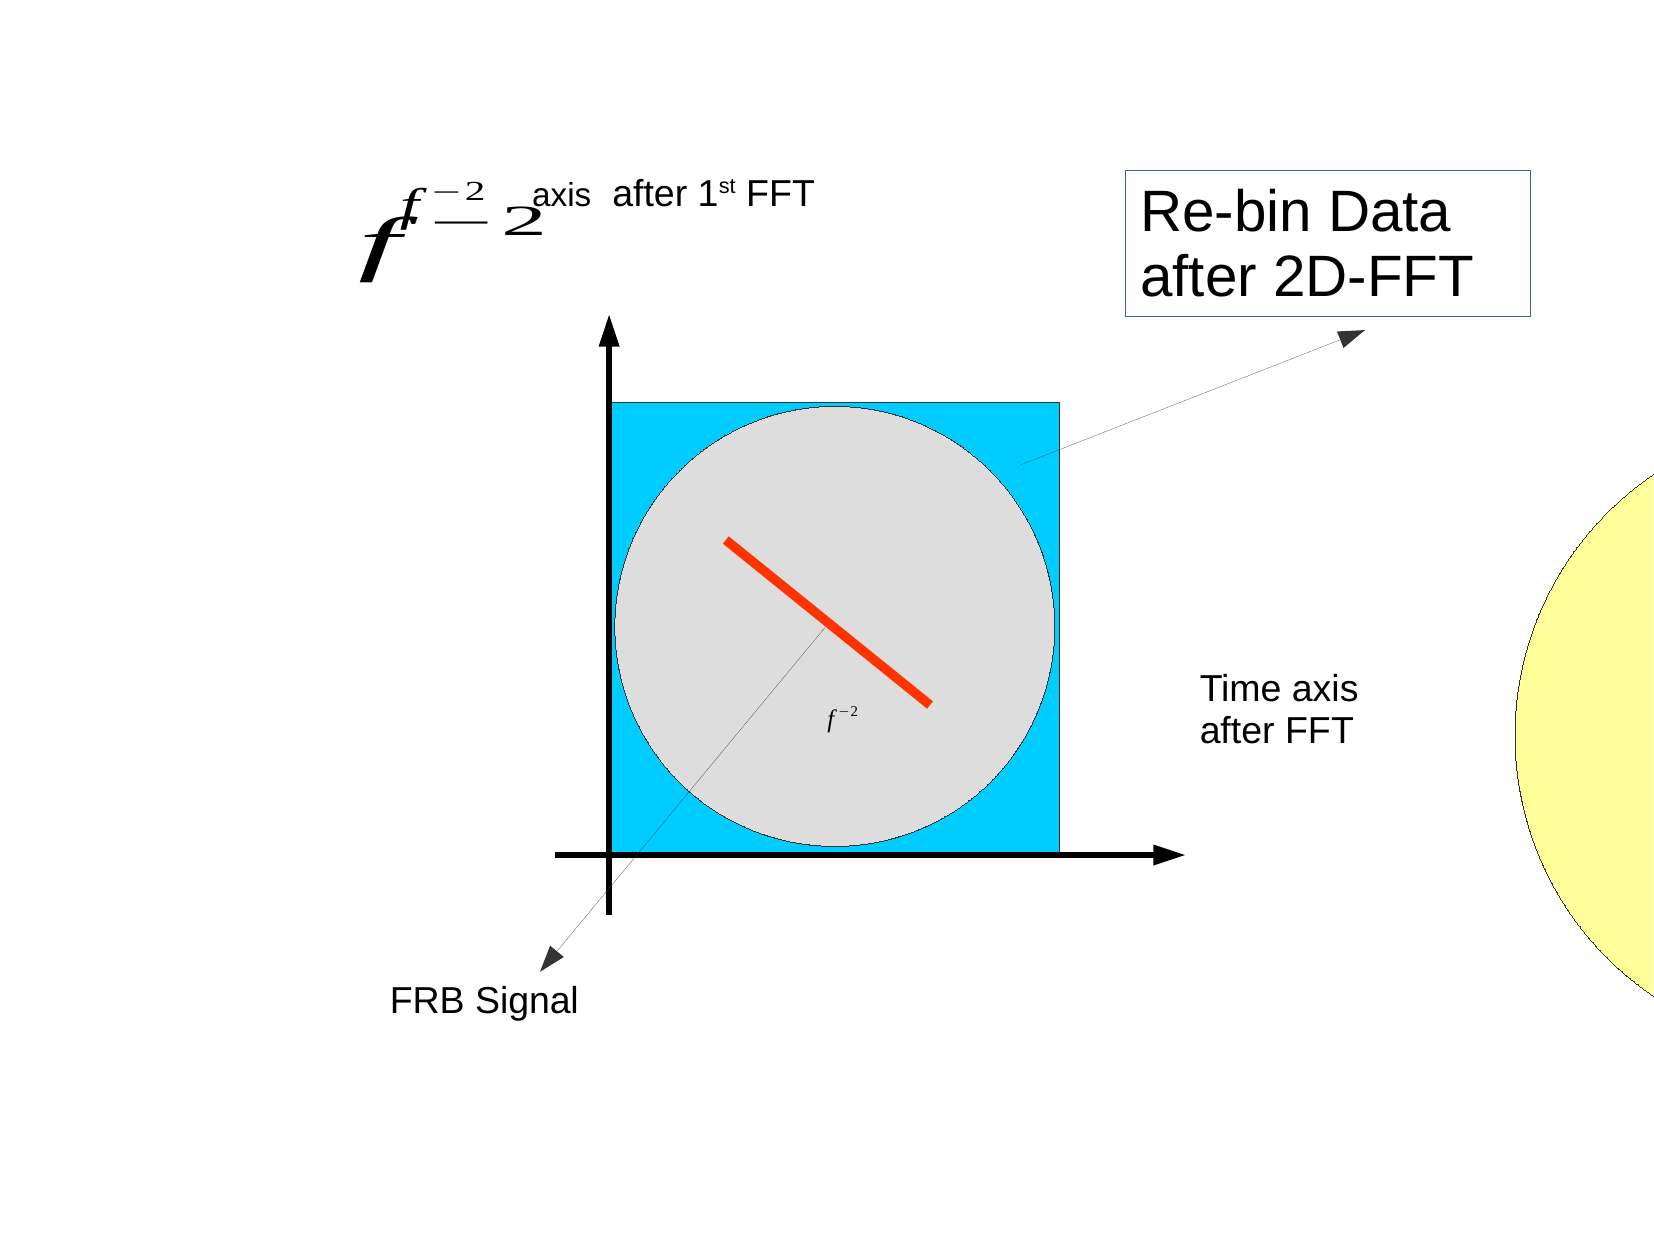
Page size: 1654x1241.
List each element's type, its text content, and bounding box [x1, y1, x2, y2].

text_box Time axis after FFT [1185, 660, 1456, 759]
text_box [1515, 474, 1654, 997]
text_box [612, 402, 1060, 852]
text_box Re-bin Data after 2D-FFT [1125, 170, 1531, 317]
chart [821, 702, 940, 762]
text_box axis after 1st FFT [506, 165, 837, 241]
chart [320, 174, 586, 286]
text_box FRB Signal [375, 971, 646, 1029]
